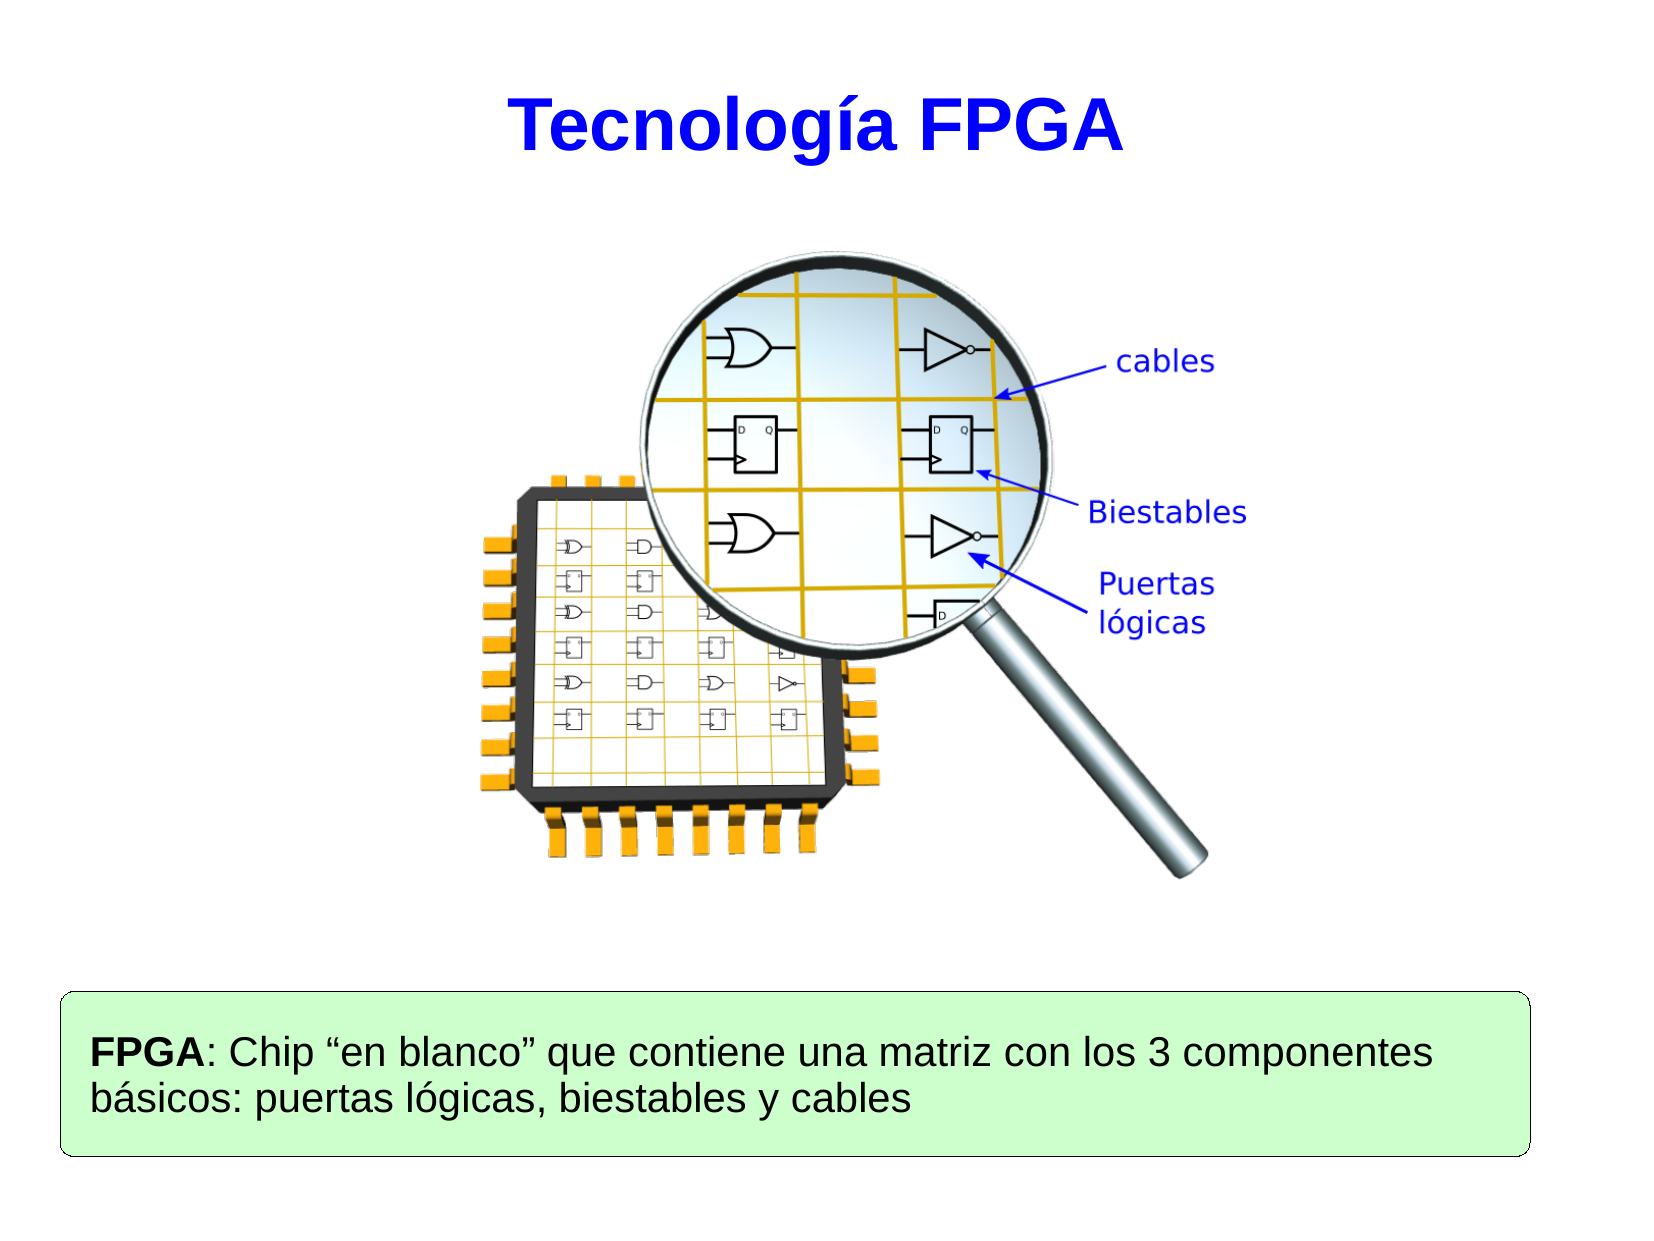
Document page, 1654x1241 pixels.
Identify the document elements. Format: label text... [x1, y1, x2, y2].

text_box FPGA: Chip “en blanco” que contiene una matriz con los 3 componentes básicos: puertas lógicas, biestables y cables [75, 1021, 1546, 1142]
text_box Tecnología FPGA [90, 75, 1546, 212]
text_box [60, 991, 1531, 1157]
picture [472, 241, 1246, 887]
